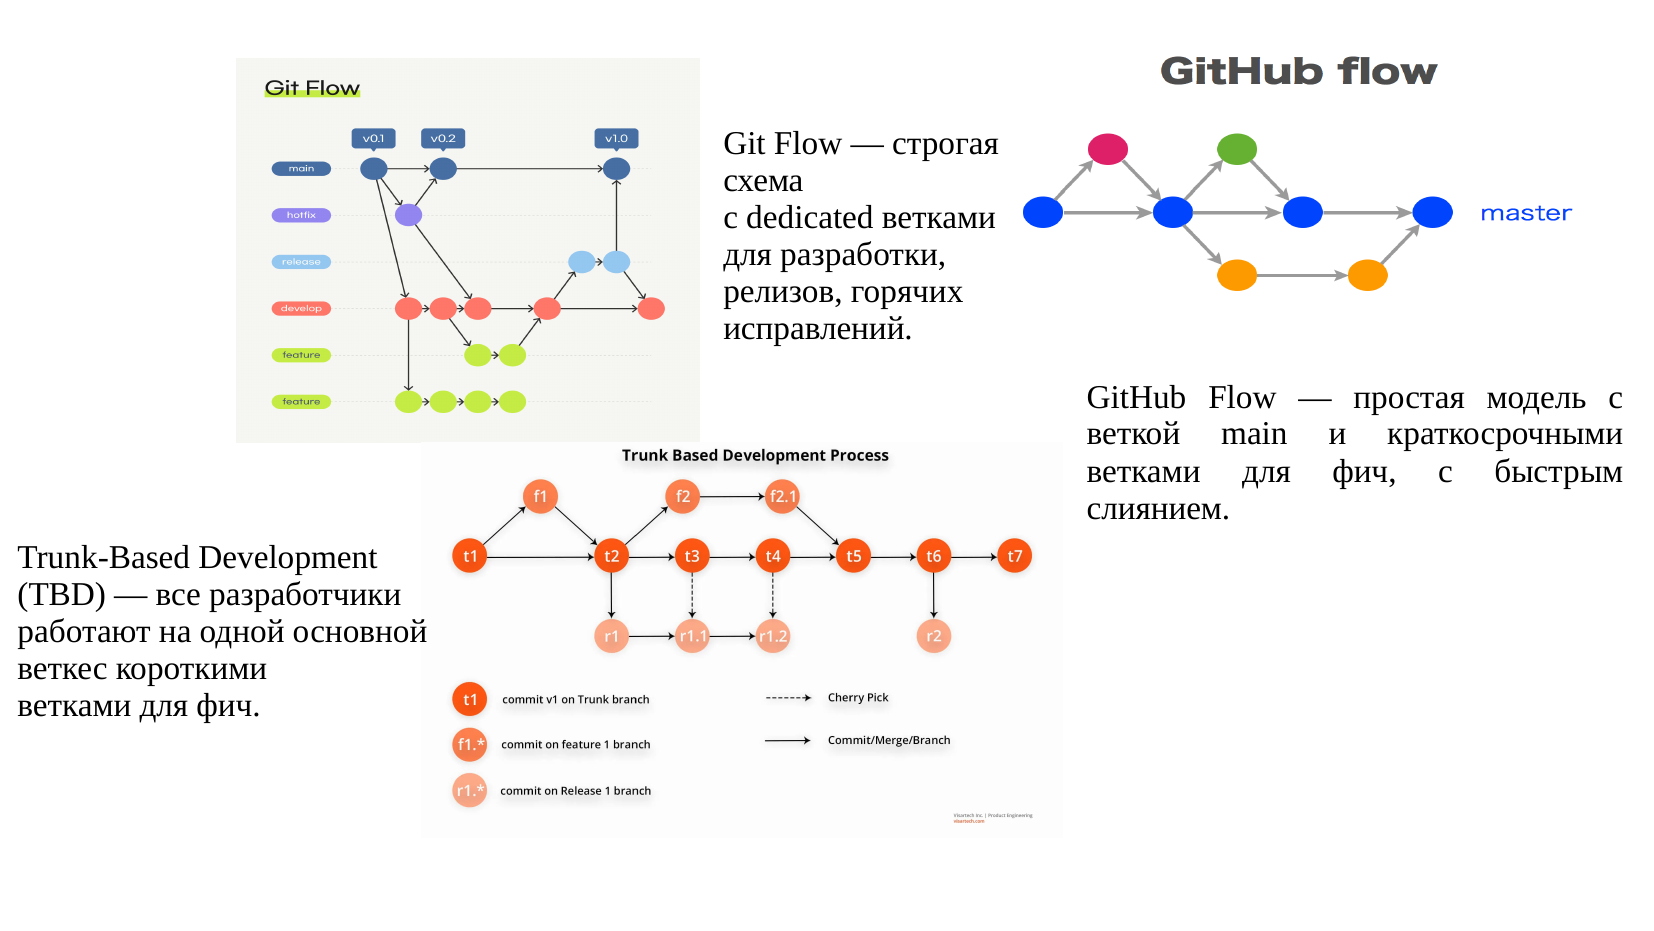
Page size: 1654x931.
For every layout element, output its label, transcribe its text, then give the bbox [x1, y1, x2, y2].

text_box Trunk-Based Development (TBD) — все разработчики работают на одной основной веткес короткими ветками для фич. [2, 531, 443, 732]
text_box Git Flow — строгая схема с dedicated ветками для разработки, релизов, горячих исправлений. [708, 117, 1015, 414]
picture [973, 0, 1625, 384]
subtitle GitHub Flow — простая модель с веткой main и краткосрочными ветками для фич, с быстрым слиянием. [1086, 384, 1625, 669]
picture [236, 58, 1063, 838]
